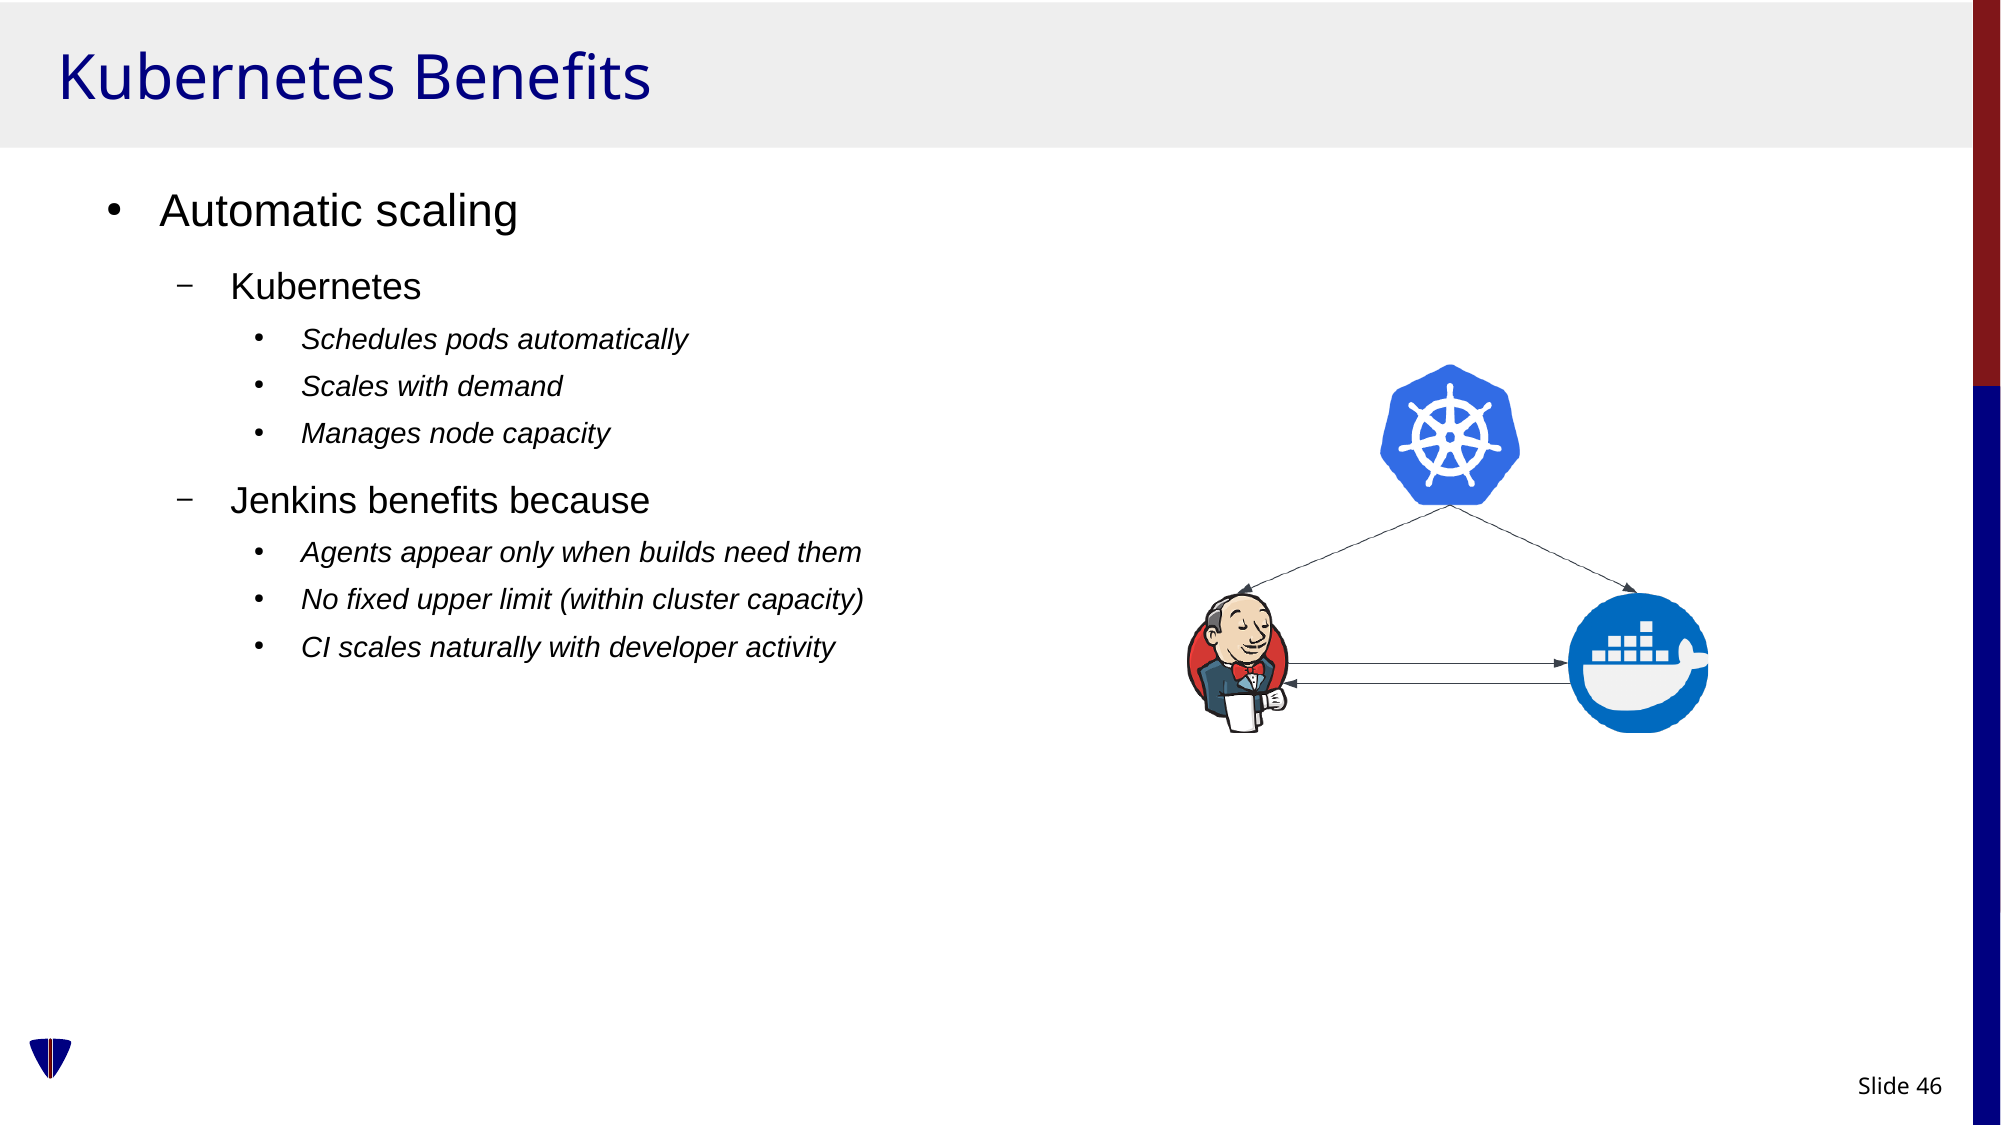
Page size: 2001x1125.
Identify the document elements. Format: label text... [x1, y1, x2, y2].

title Kubernetes Benefits [0, 2, 1973, 148]
picture [1151, 329, 1743, 768]
list Automatic scaling Kubernetes Schedules pods automatically Scales with demand Manages node capacity Jenkins benefits because Agents appear only when builds need them No fixed upper limit (within cluster capacity) CI scales naturally with developer activity [88, 177, 1123, 1034]
